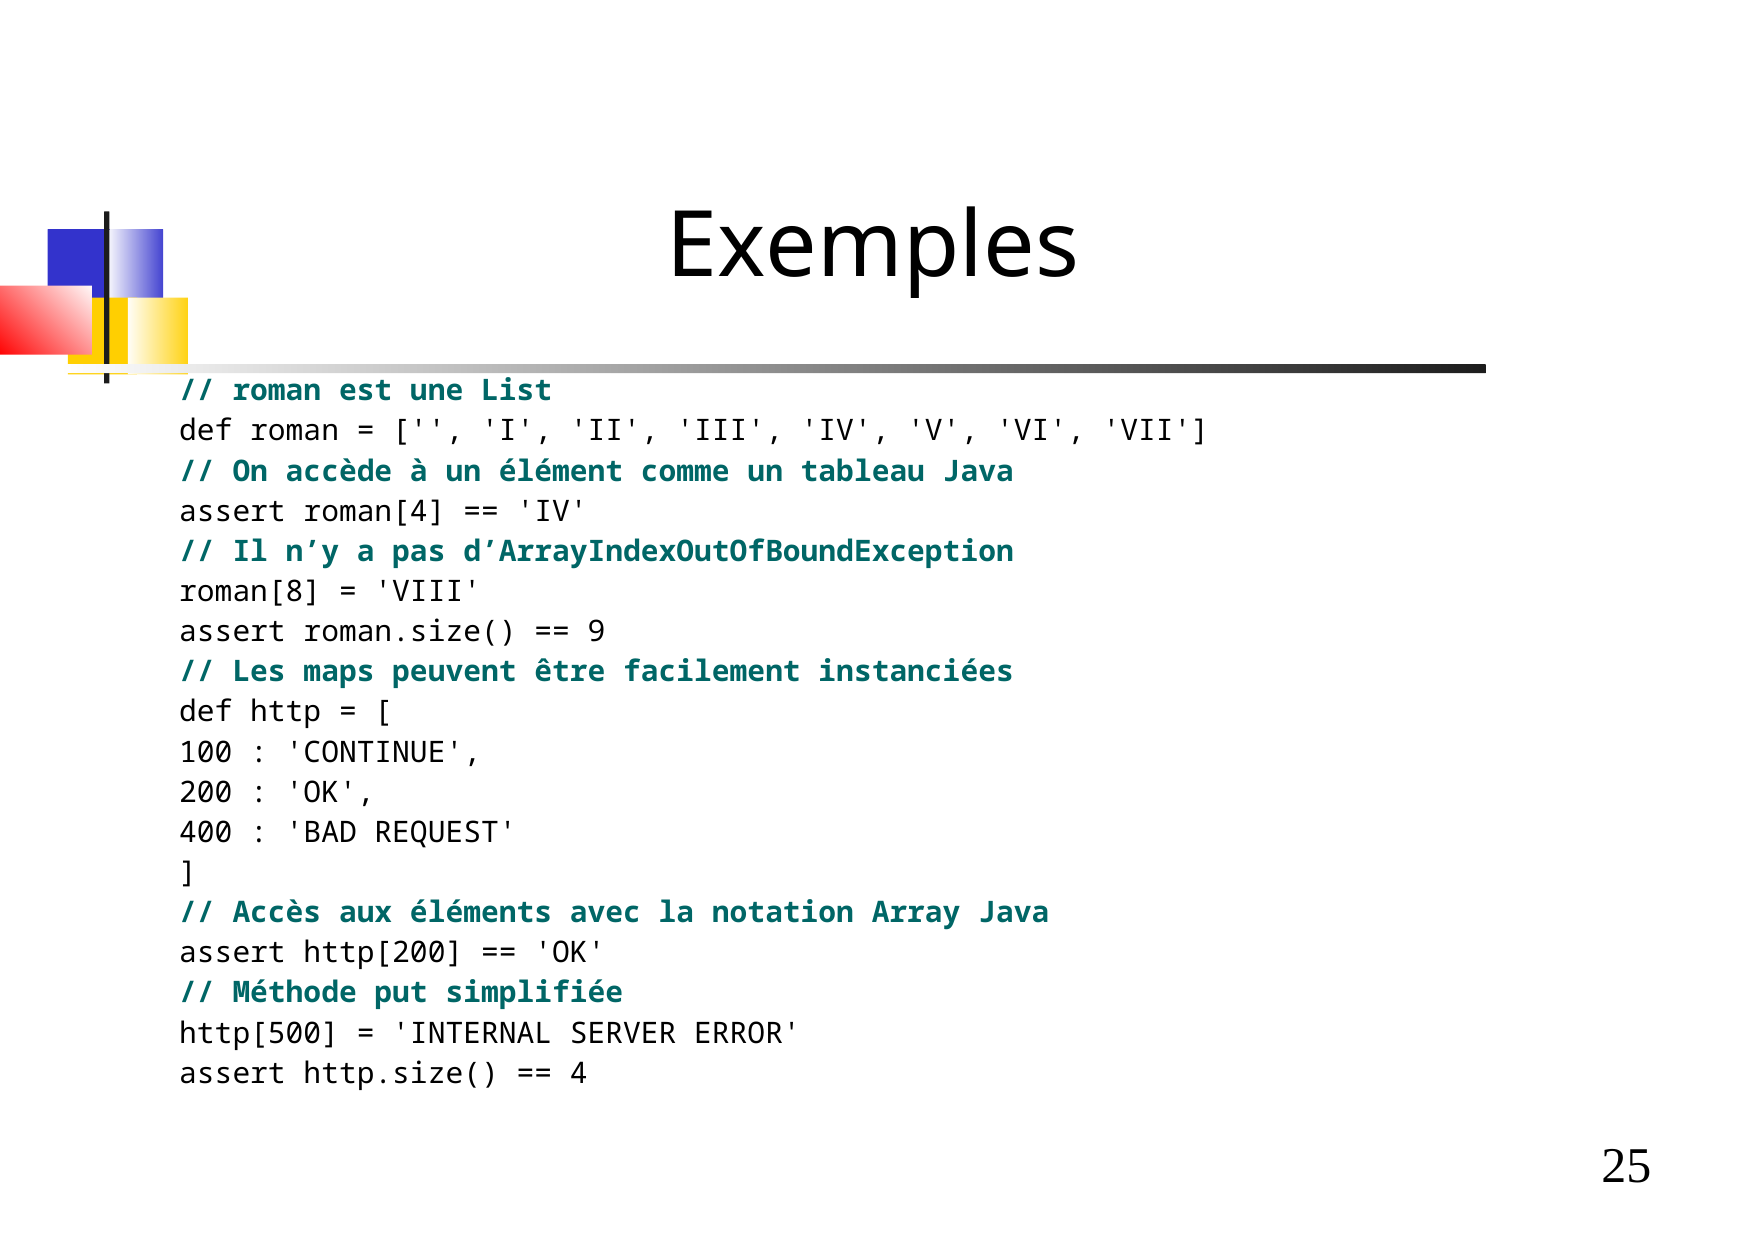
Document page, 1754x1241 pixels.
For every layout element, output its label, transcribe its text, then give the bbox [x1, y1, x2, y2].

title Exemples [179, 139, 1567, 351]
list // roman est une List def roman = ['', 'I', 'II', 'III', 'IV', 'V', 'VI', 'VII'] // On accède à un élément comme un tableau Java assert roman[4] == 'IV' // Il n’y a pas d’ArrayIndexOutOfBoundException roman[8] = 'VIII' assert roman.size() == 9 // Les maps peuvent être facilement instanciées def http = [ 100 : 'CONTINUE', 200 : 'OK', 400 : 'BAD REQUEST' ] // Accès aux éléments avec la notation Array Java assert http[200] == 'OK' // Méthode put simplifiée http[500] = 'INTERNAL SERVER ERROR' assert http.size() == 4 [179, 371, 1567, 1091]
